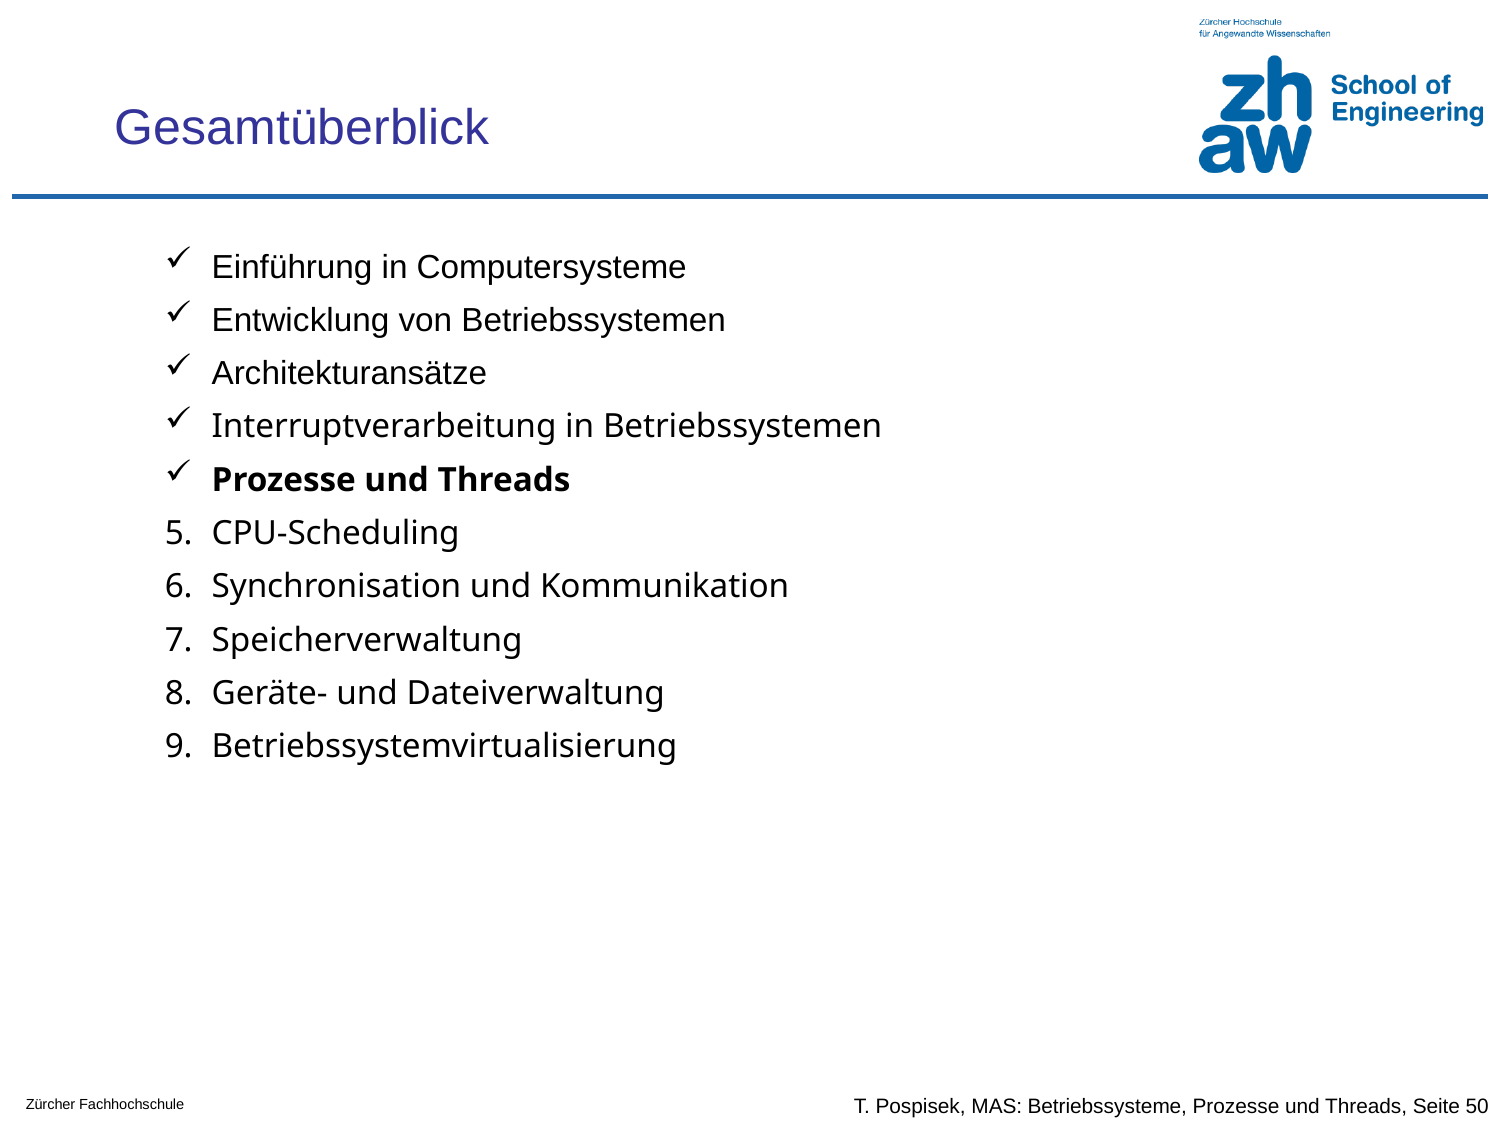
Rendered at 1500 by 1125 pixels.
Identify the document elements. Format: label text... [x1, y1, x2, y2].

title Gesamtüberblick [99, 50, 1379, 163]
text_box Einführung in Computersysteme Entwicklung von Betriebssystemen Architekturansätze Interruptverarbeitung in Betriebssystemen Prozesse und Threads CPU-Scheduling Synchronisation und Kommunikation Speicherverwaltung Geräte- und Dateiverwaltung Betriebssystemvirtualisierung [149, 237, 1363, 1013]
picture [1199, 19, 1483, 173]
